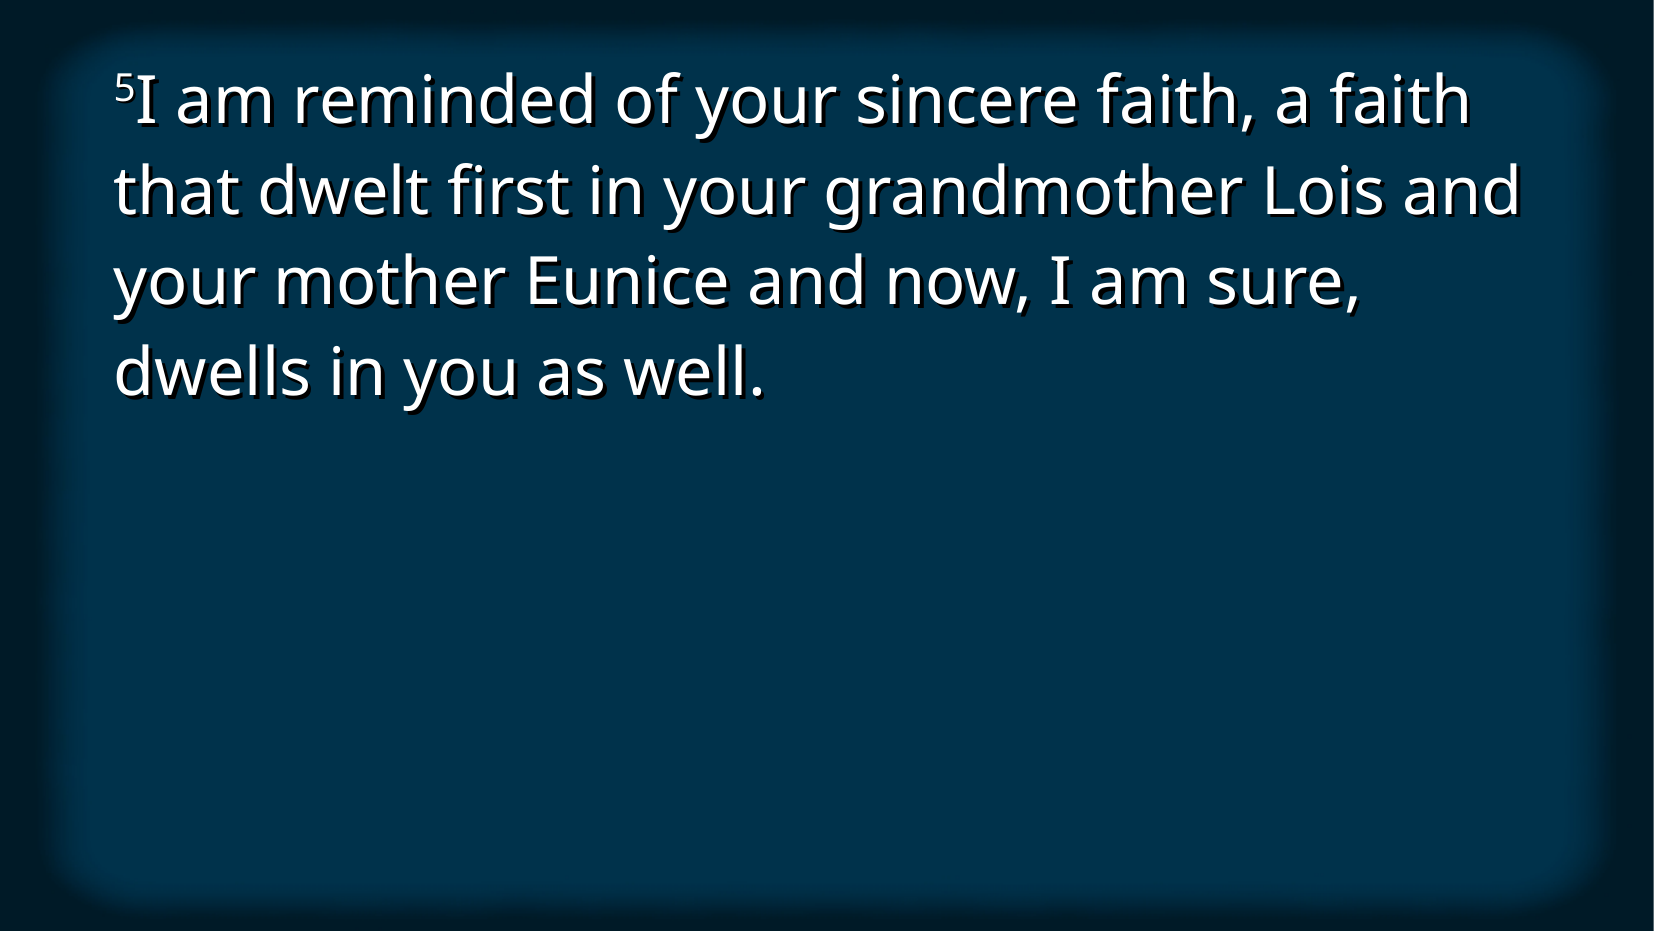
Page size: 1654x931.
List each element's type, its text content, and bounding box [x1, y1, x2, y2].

text_box 5I am reminded of your sincere faith, a faith that dwelt first in your grandmother Lois and your mother Eunice and now, I am sure, dwells in you as well. [98, 44, 1539, 421]
picture [0, 0, 1654, 931]
